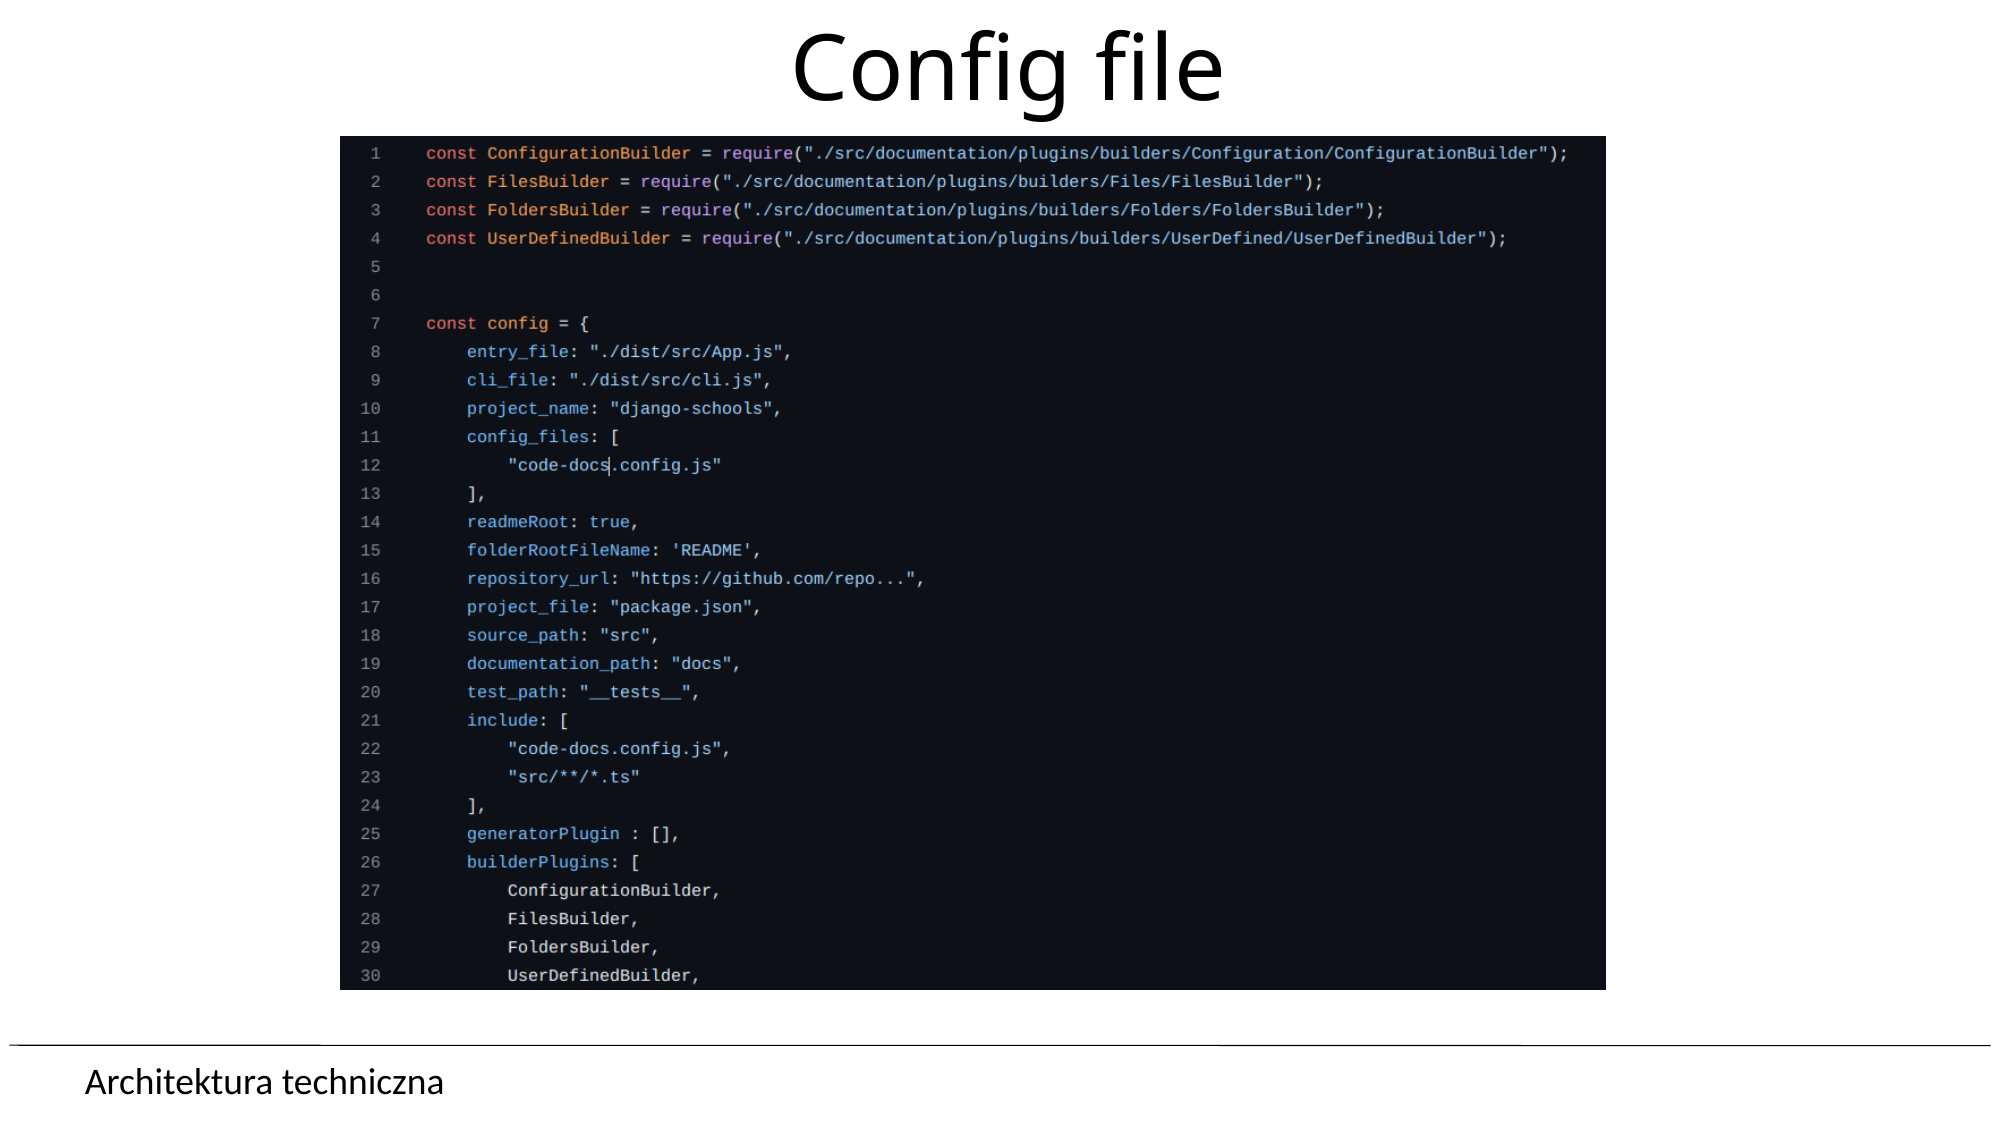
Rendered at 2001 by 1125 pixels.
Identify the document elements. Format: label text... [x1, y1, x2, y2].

title Config file [775, 0, 2000, 180]
picture [340, 136, 1606, 990]
text_box Architektura techniczna [69, 1049, 855, 1125]
